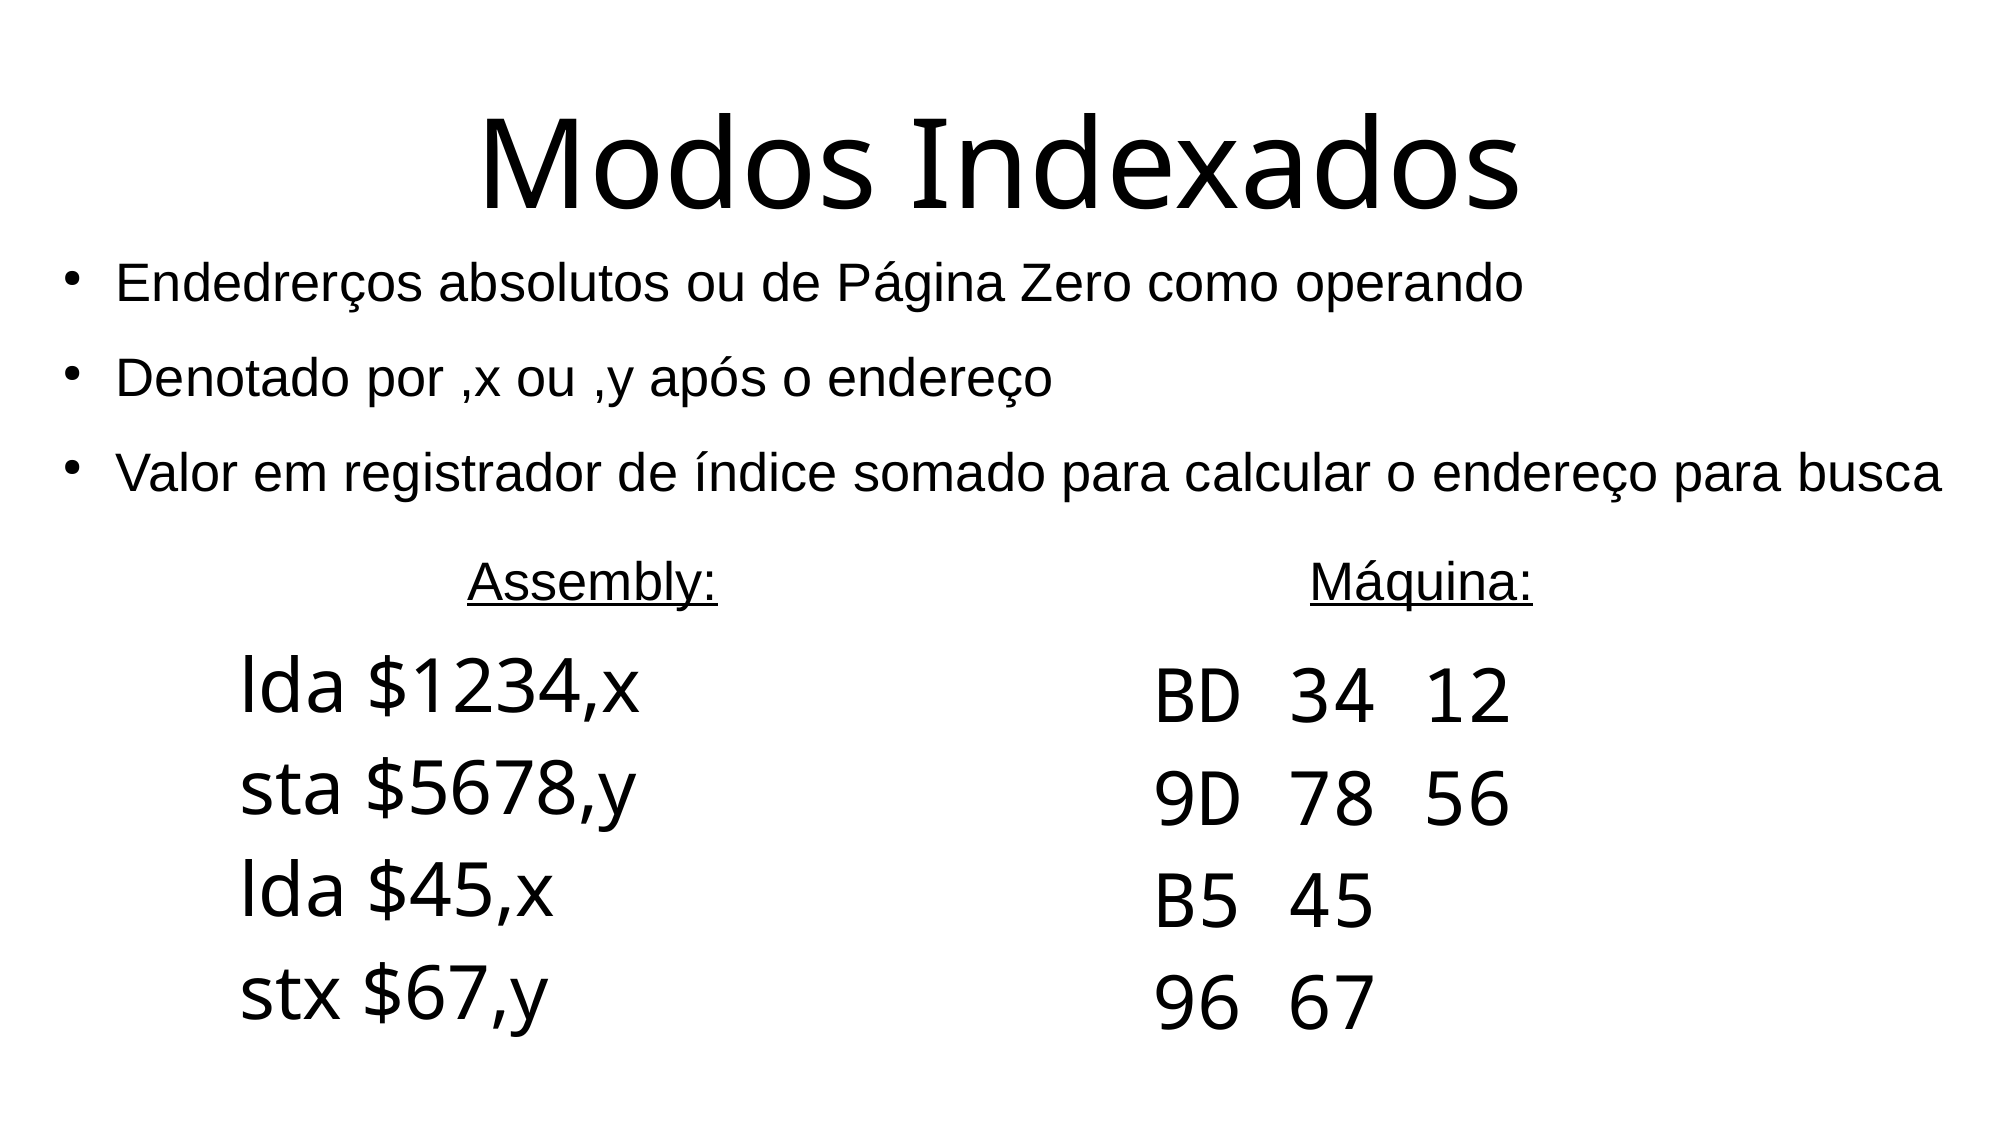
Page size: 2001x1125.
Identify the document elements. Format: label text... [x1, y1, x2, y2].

title Modos Indexados [137, 59, 1863, 278]
text_box lda $1234,x sta $5678,y lda $45,x stx $67,y [225, 624, 918, 1090]
text_box Assembly: [452, 543, 733, 620]
text_box Máquina: [1295, 543, 1549, 620]
list Endedrerços absolutos ou de Página Zero como operando Denotado por ,x ou ,y após o endereço Valor em registrador de índice somado para calcular o endereço para busca [30, 239, 1981, 631]
text_box BD 34 12 9D 78 56 B5 45 96 67 [1137, 635, 1692, 1109]
